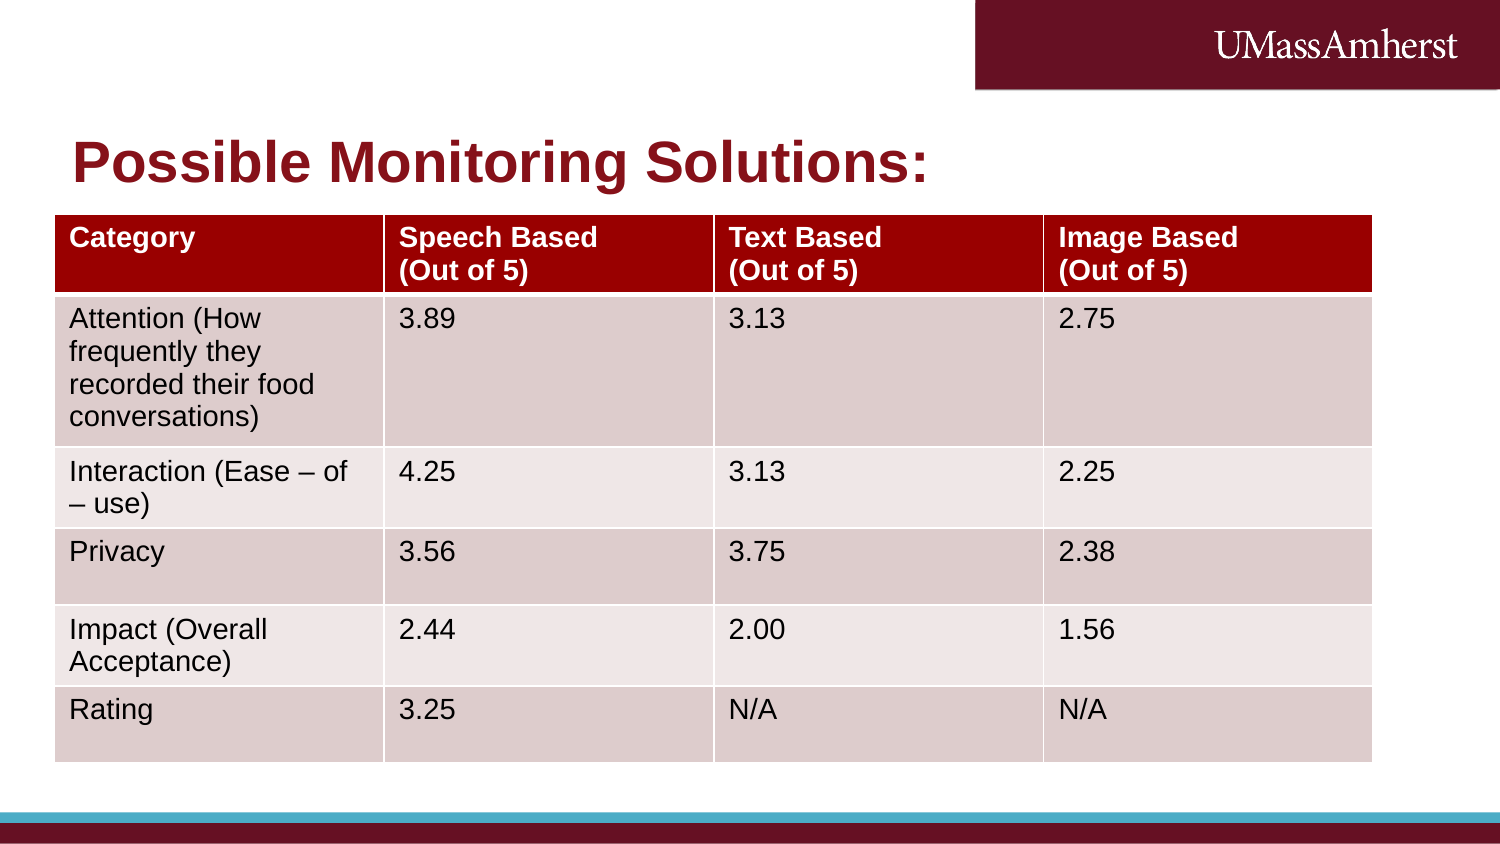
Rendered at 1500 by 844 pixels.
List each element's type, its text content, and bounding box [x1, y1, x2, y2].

table_header Text Based (Out of 5) [715, 215, 1043, 292]
table_cell 3.25 [385, 687, 713, 762]
table_cell Attention (How frequently they recorded their food conversations) [55, 297, 383, 446]
table_cell Interaction (Ease – of – use) [55, 448, 383, 527]
table_cell 2.25 [1044, 448, 1372, 527]
table_header Image Based (Out of 5) [1044, 215, 1372, 292]
table_cell Impact (Overall Acceptance) [55, 606, 383, 685]
table_cell 3.75 [715, 529, 1043, 604]
table_cell N/A [715, 687, 1043, 762]
table_cell 3.13 [715, 448, 1043, 527]
text_box Possible Monitoring Solutions: [72, 53, 1273, 195]
table_cell 2.00 [715, 606, 1043, 685]
picture [1214, 28, 1458, 59]
table_cell 1.56 [1044, 606, 1372, 685]
table_cell N/A [1044, 687, 1372, 762]
table_header Speech Based (Out of 5) [385, 215, 713, 292]
table_header Category [55, 215, 383, 292]
table_cell Rating [55, 687, 383, 762]
table_cell 2.75 [1044, 297, 1372, 446]
table_cell 2.38 [1044, 529, 1372, 604]
table_cell Privacy [55, 529, 383, 604]
table_cell 3.13 [715, 297, 1043, 446]
table_cell 3.89 [385, 297, 713, 446]
table_cell 4.25 [385, 448, 713, 527]
table_cell 2.44 [385, 606, 713, 685]
table_cell 3.56 [385, 529, 713, 604]
